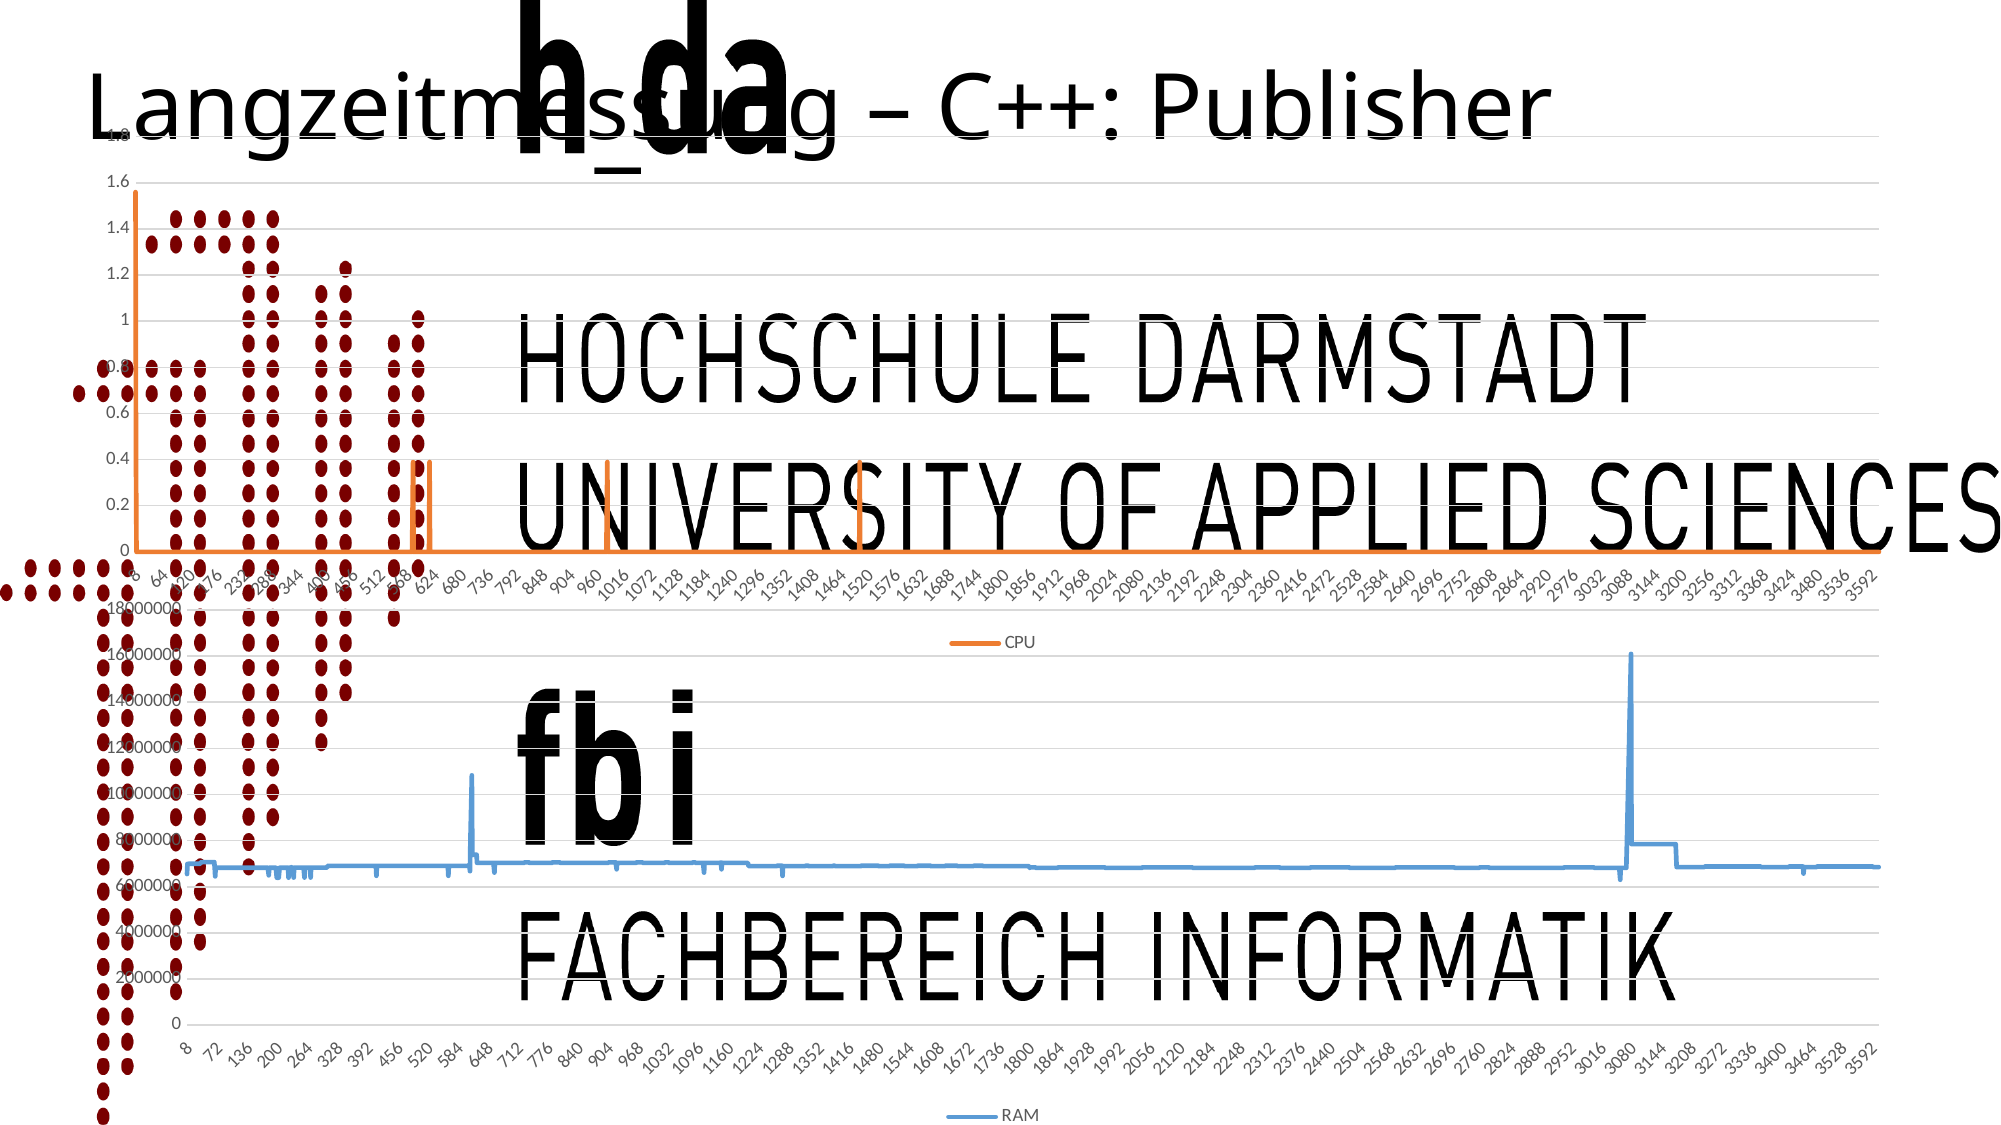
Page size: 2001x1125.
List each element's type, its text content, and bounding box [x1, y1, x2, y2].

title Langzeitmessung – C++: Publisher [69, 0, 1795, 116]
chart [69, 116, 1919, 1125]
